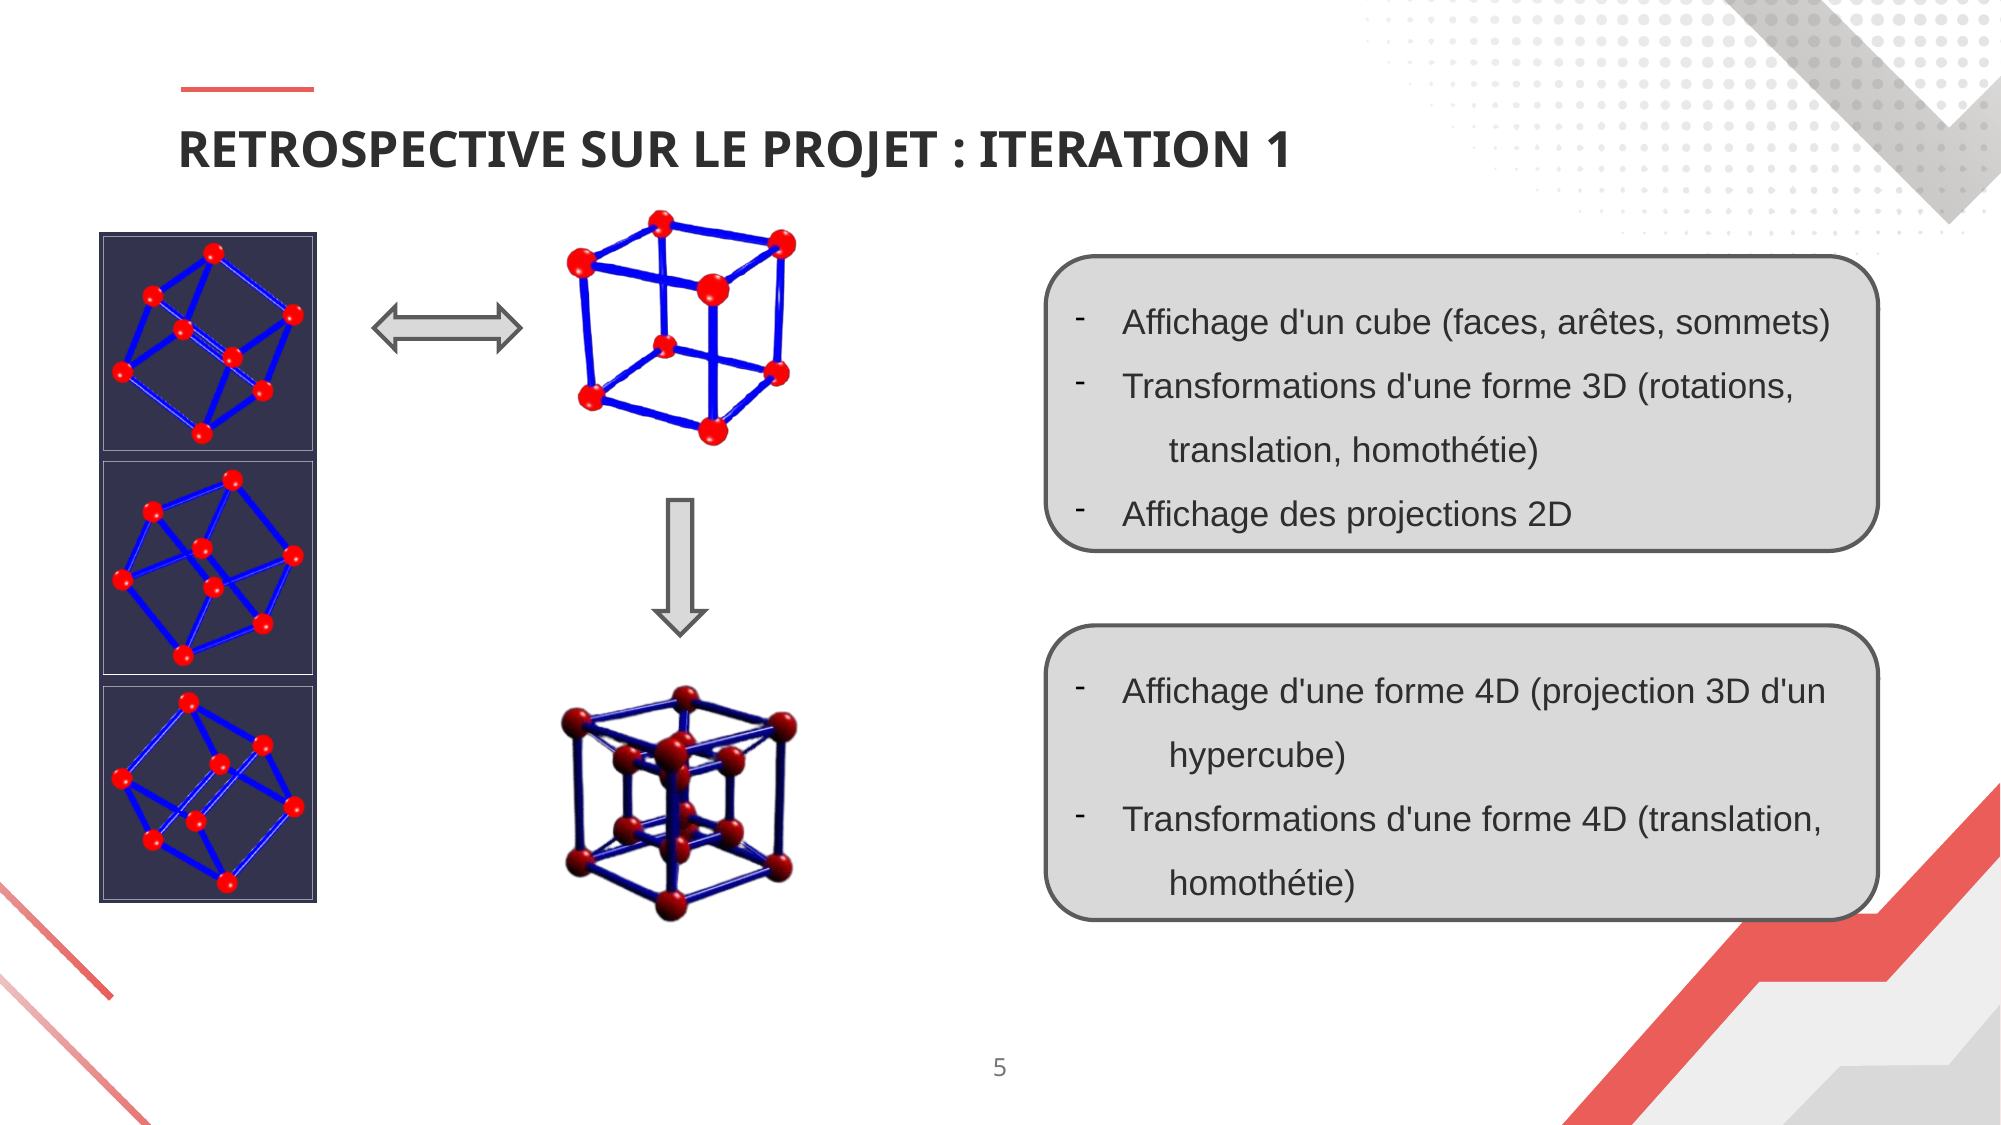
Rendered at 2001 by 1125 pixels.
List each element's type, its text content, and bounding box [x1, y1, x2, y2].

text_box Affichage d'un cube (faces, arêtes, sommets) Transformations d'une forme 3D (rotations, translation, homothétie) Affichage des projections 2D [1045, 256, 1879, 551]
text_box [655, 499, 705, 636]
picture [538, 181, 824, 476]
picture [99, 232, 317, 903]
text_box [373, 306, 521, 350]
text_box Affichage d'une forme 4D (projection 3D d'un hypercube) Transformations d'une forme 4D (translation, homothétie) [1045, 625, 1879, 921]
title RETROSPECTIVE SUR LE PROJET : ITERATION 1 [157, 97, 1843, 223]
text_box 5 [965, 1038, 1035, 1099]
picture [546, 671, 815, 941]
